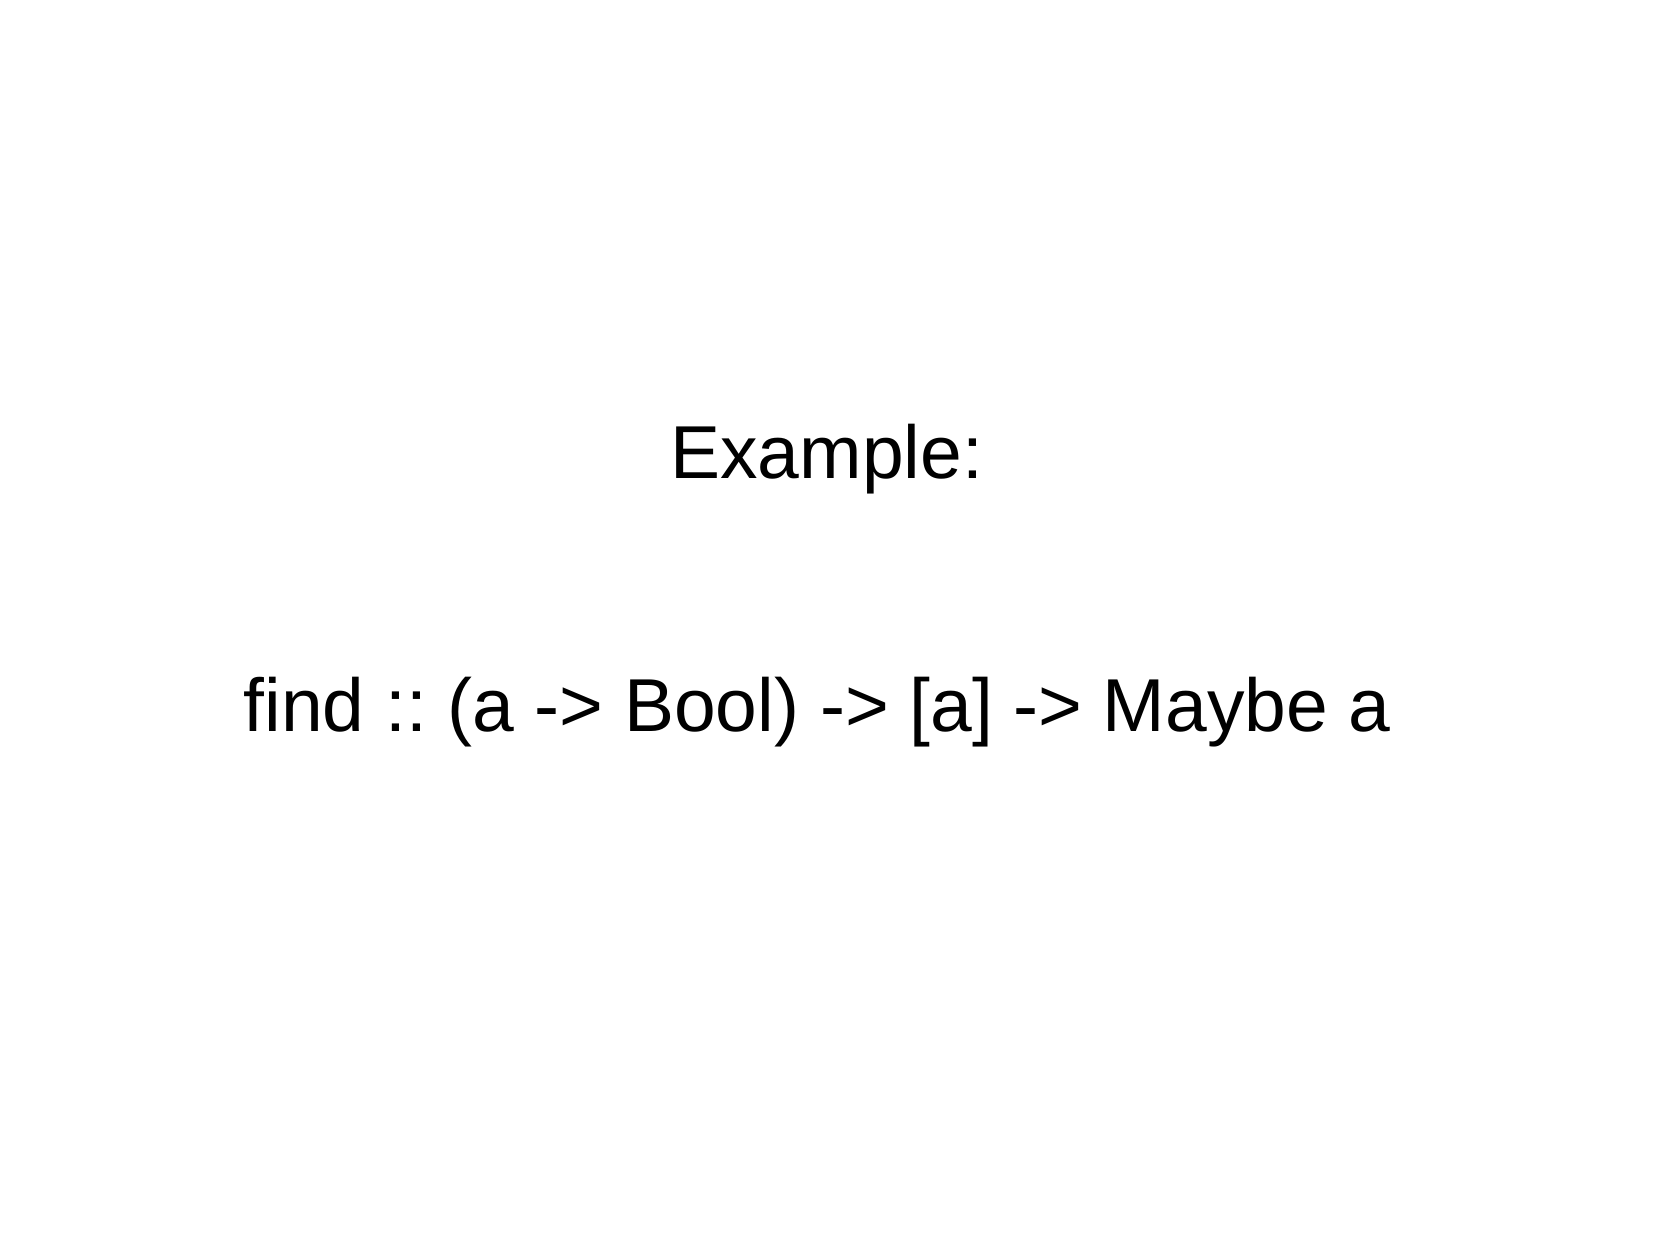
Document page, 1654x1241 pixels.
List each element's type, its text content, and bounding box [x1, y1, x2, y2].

subtitle Example: find :: (a -> Bool) -> [a] -> Maybe a [82, 49, 1571, 1109]
